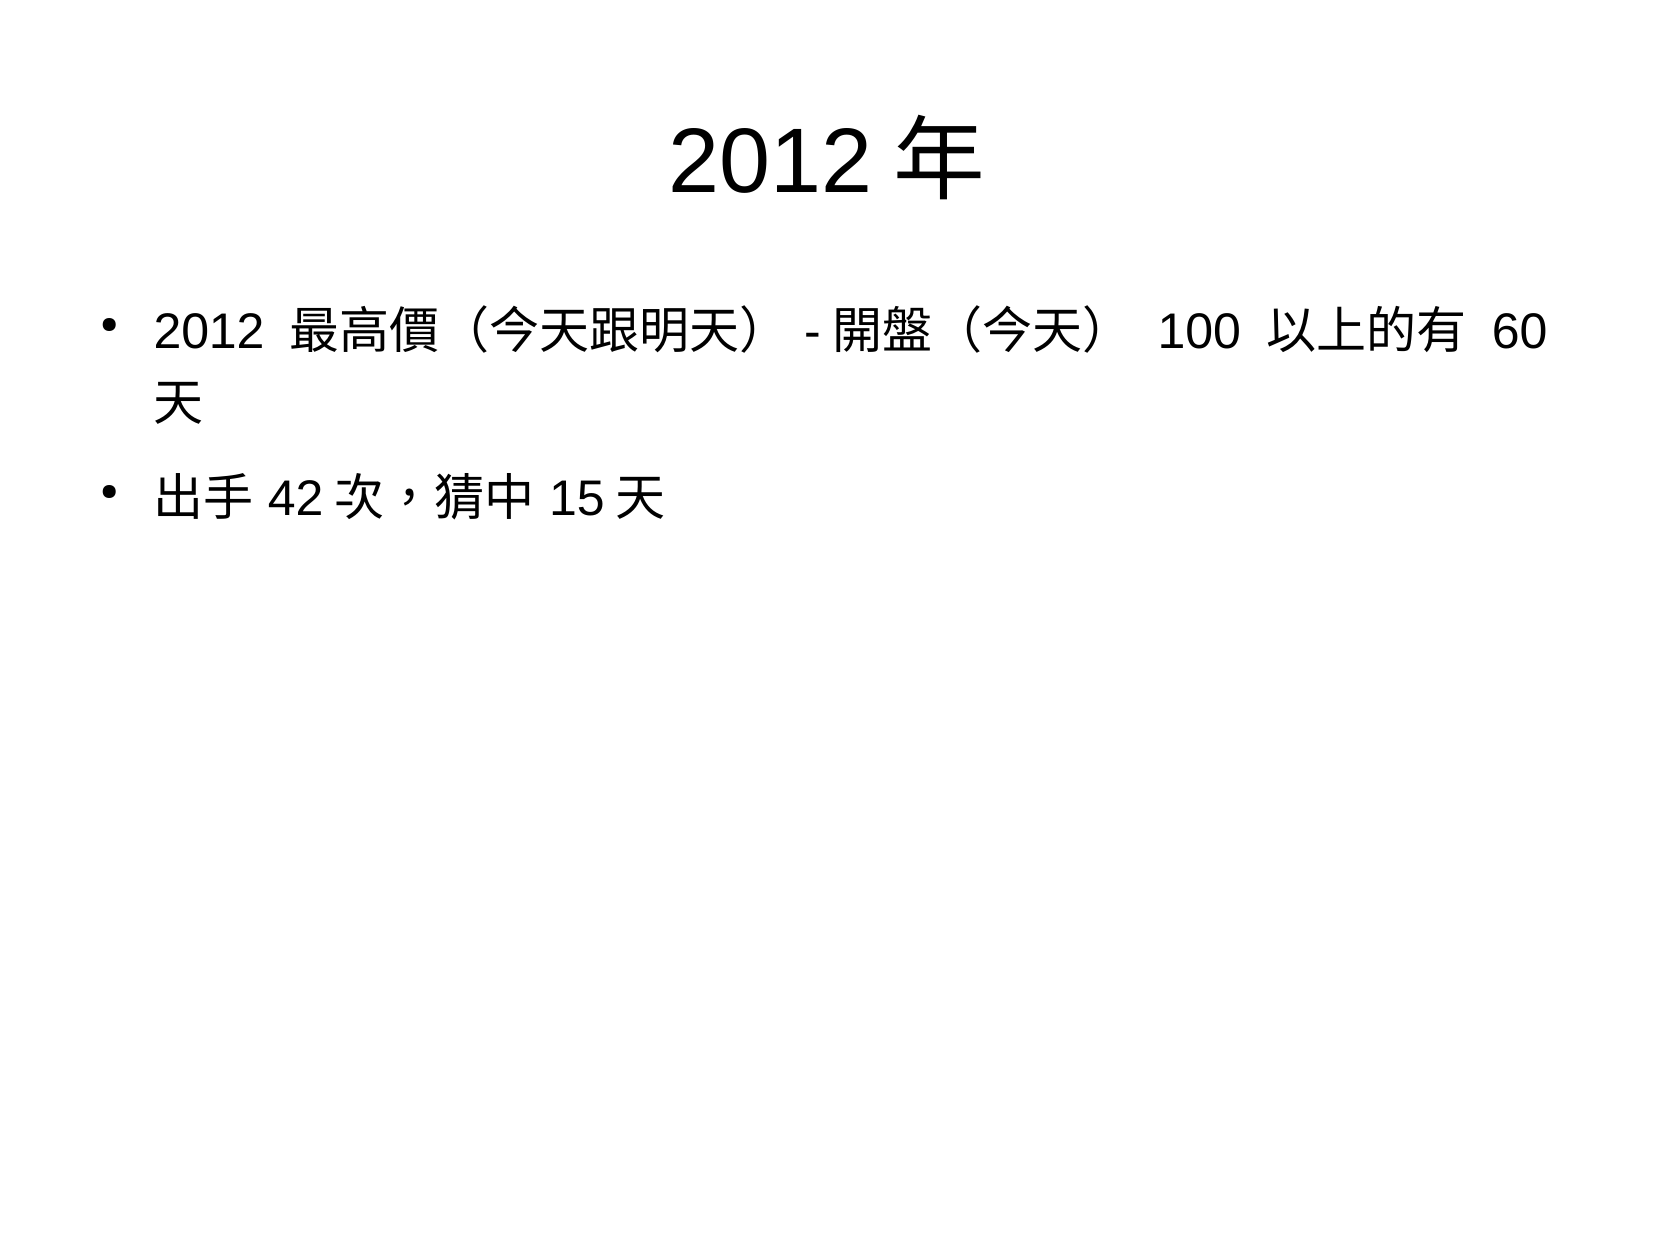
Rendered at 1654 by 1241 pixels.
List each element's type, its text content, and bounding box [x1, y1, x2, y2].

list 2012 最高價（今天跟明天）-開盤（今天） 100 以上的有 60 天 出手42次，猜中15天 [82, 290, 1571, 1010]
title 2012年 [82, 49, 1571, 257]
